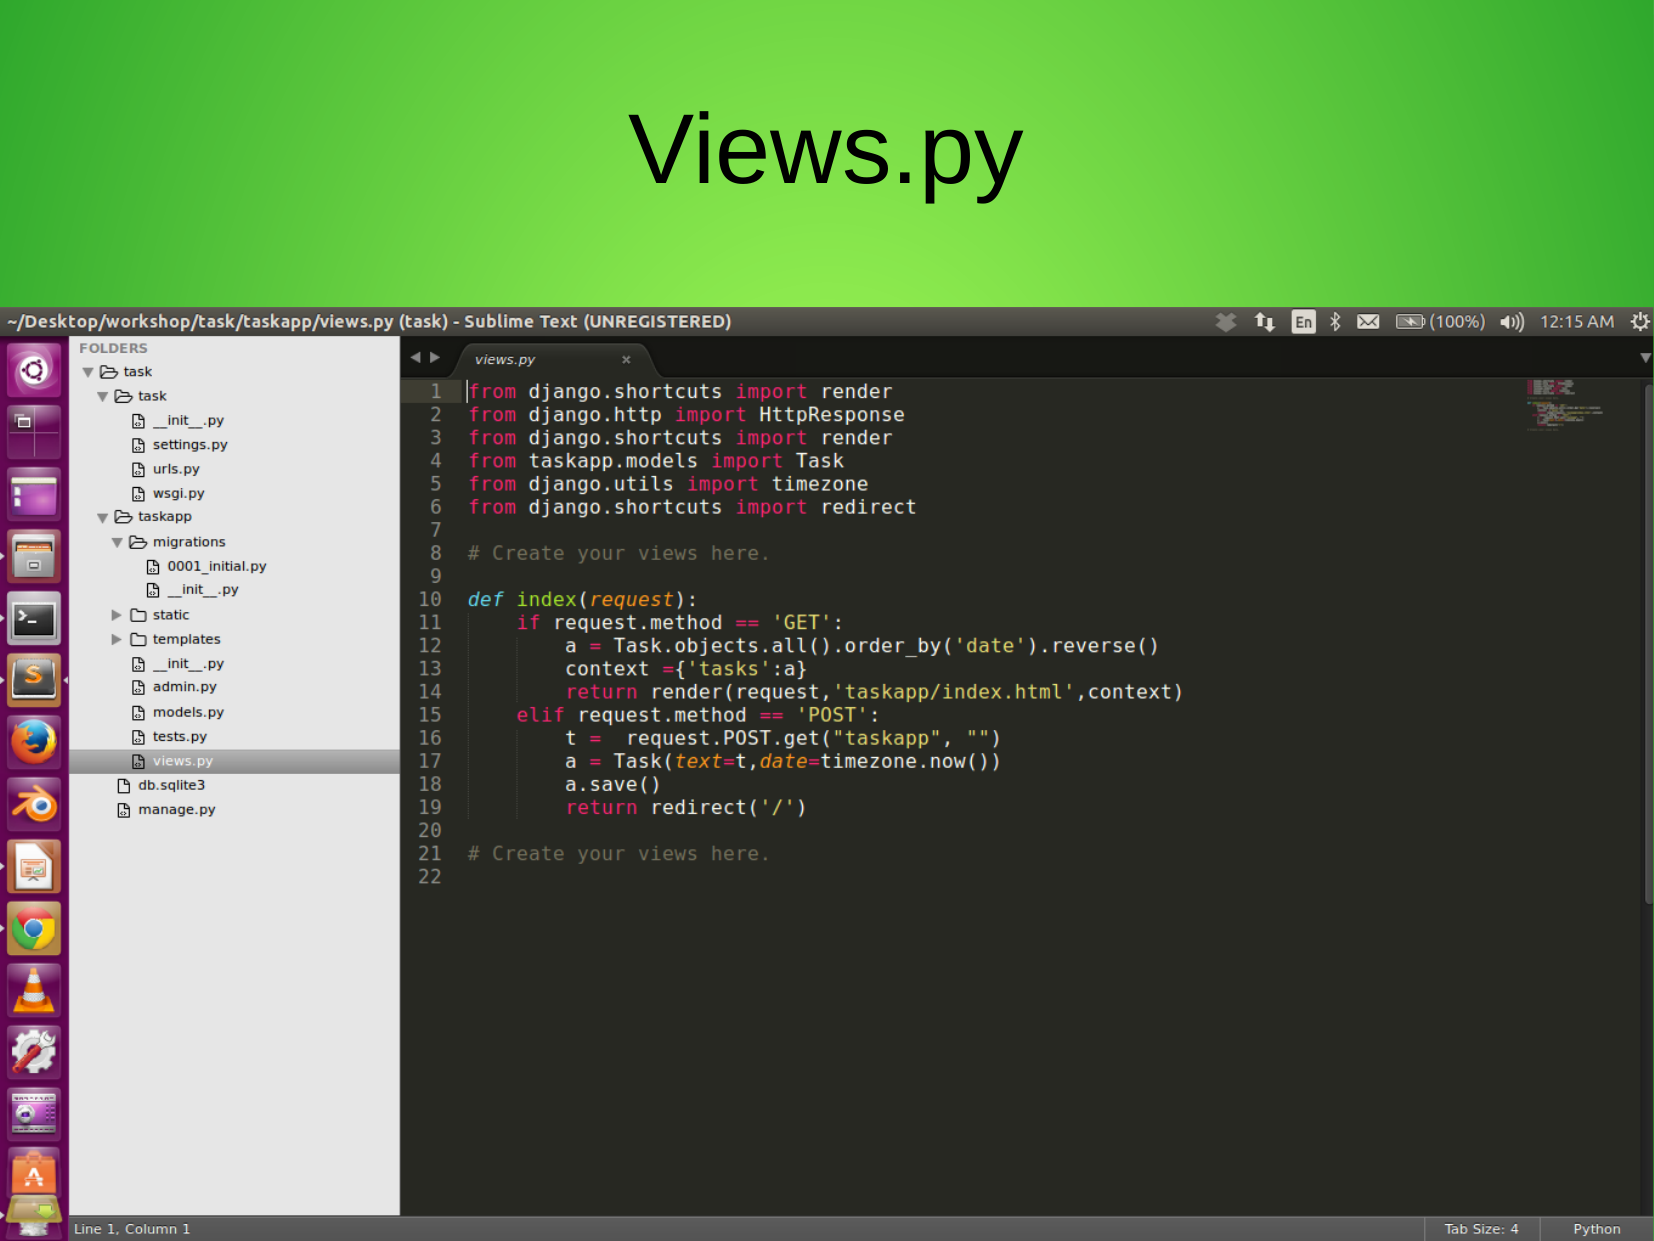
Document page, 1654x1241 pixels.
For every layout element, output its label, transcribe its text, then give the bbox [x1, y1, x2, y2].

picture [0, 307, 1654, 1241]
title Views.py [82, 47, 1571, 252]
